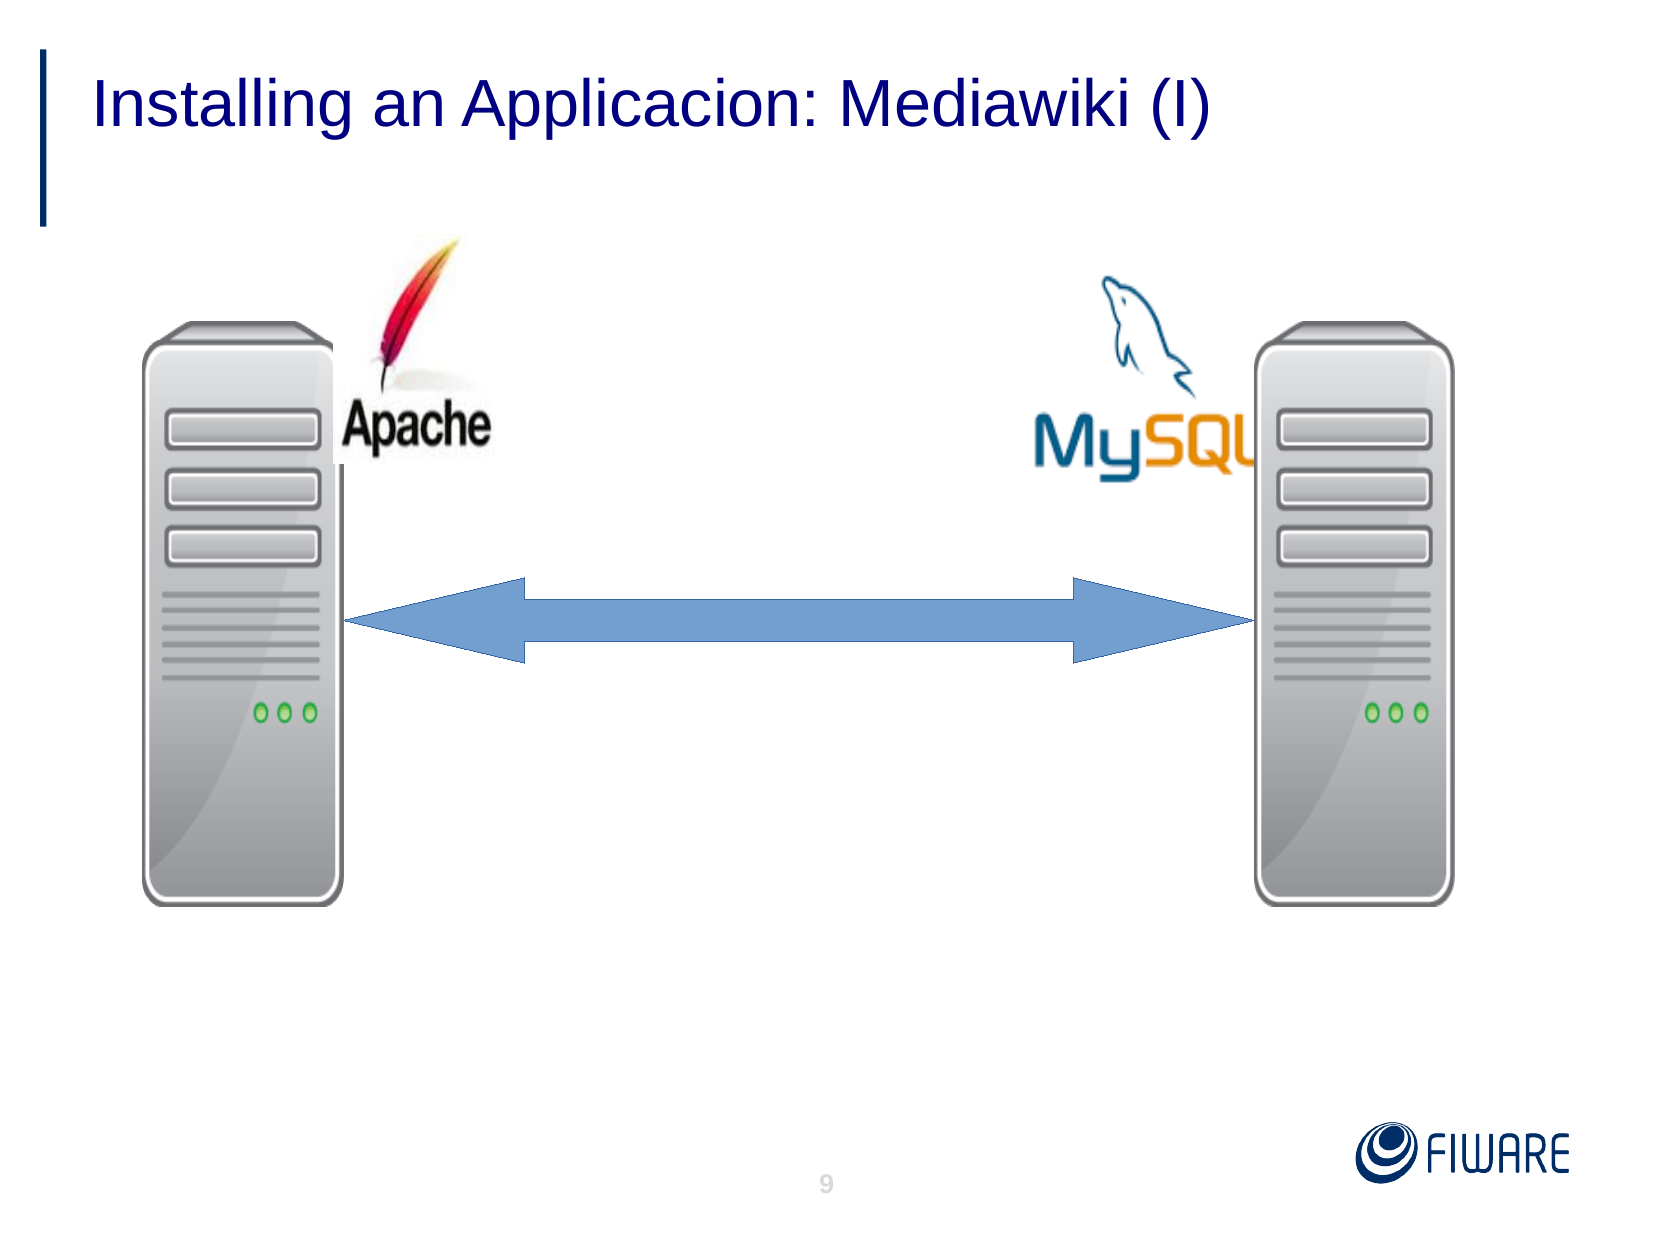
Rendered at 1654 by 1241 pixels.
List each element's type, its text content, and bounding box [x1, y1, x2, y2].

text_box [343, 577, 1255, 664]
picture [1026, 267, 1455, 907]
picture [1351, 1116, 1575, 1188]
title Installing an Applicacion: Mediawiki (I) [76, 51, 1408, 222]
slide_number <number> [733, 1149, 921, 1216]
picture [142, 234, 509, 907]
